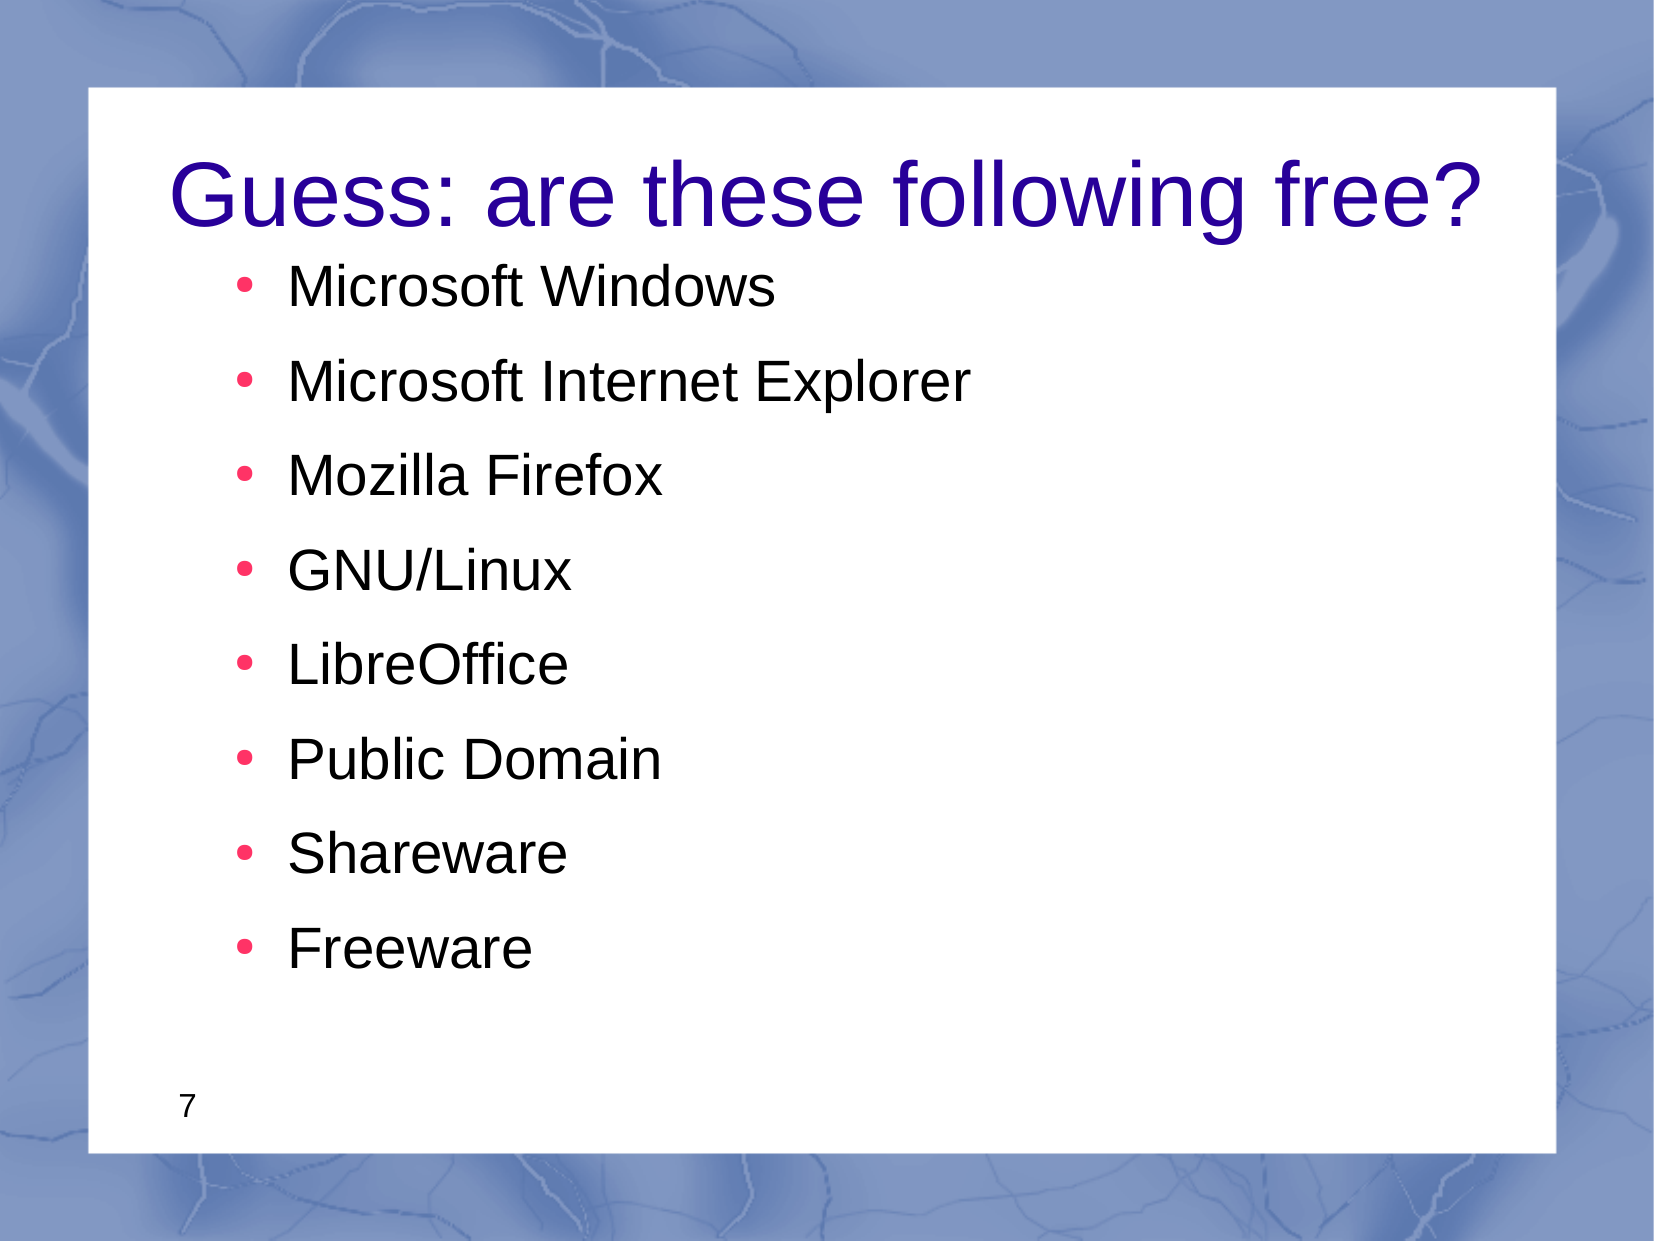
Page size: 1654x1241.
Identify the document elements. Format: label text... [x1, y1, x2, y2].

list Microsoft Windows Microsoft Internet Explorer Mozilla Firefox GNU/Linux LibreOffice Public Domain Shareware Freeware [216, 253, 1576, 1041]
picture [0, 0, 1654, 1241]
title Guess: are these following free? [118, 90, 1536, 298]
